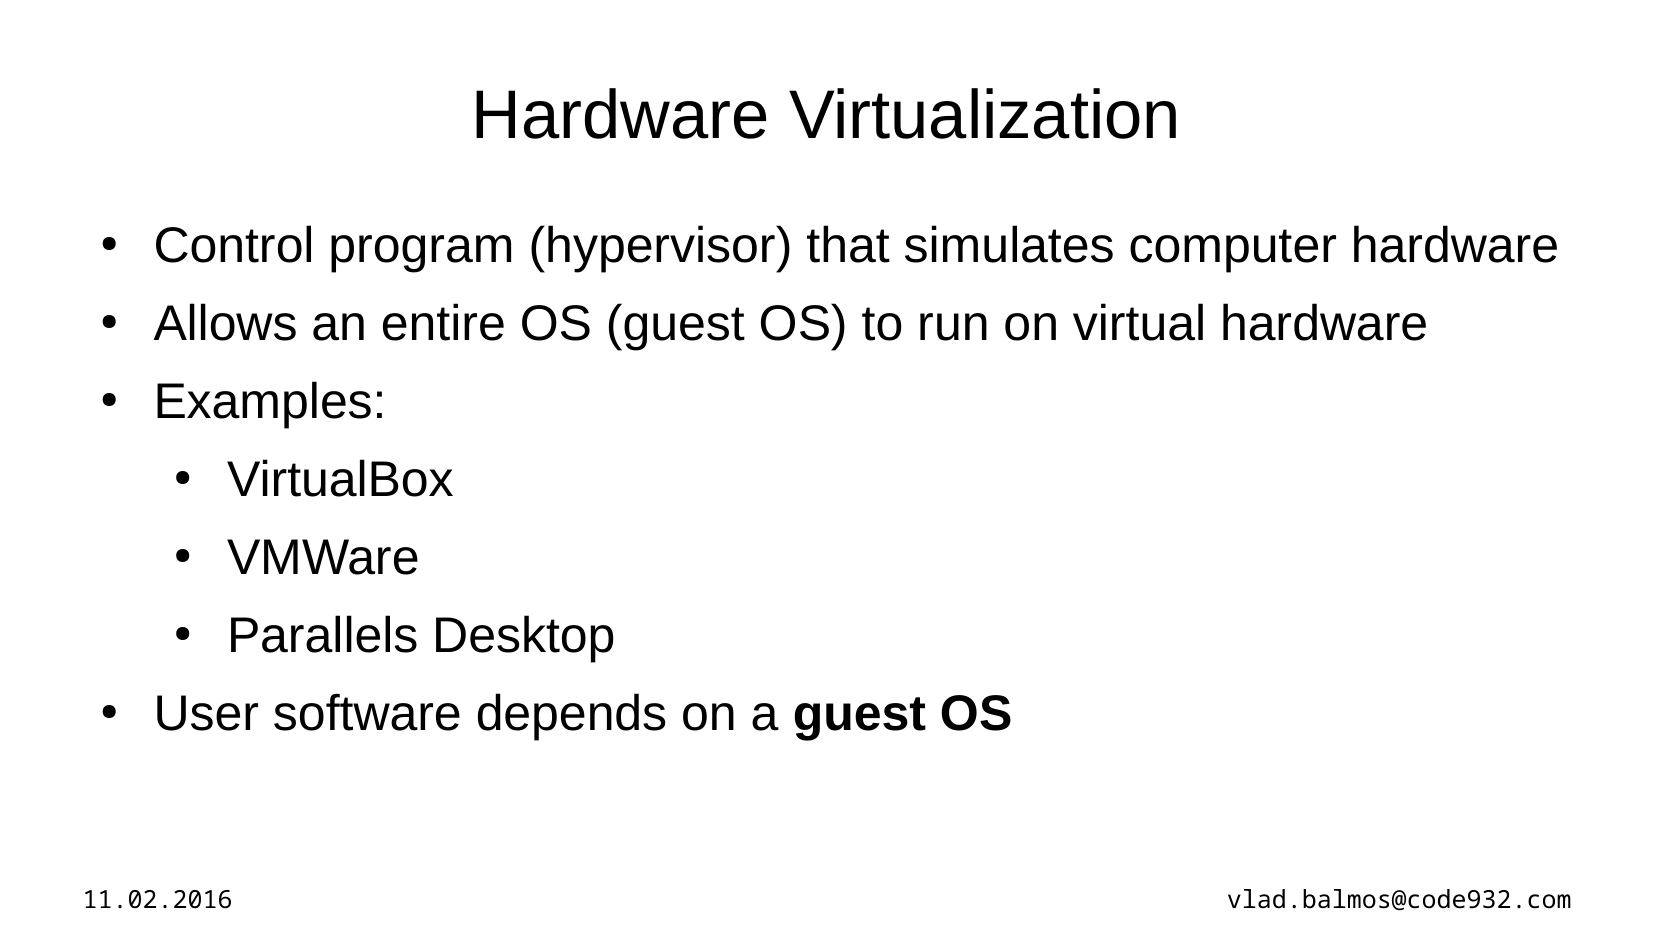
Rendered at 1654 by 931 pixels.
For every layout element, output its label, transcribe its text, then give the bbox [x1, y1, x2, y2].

list Control program (hypervisor) that simulates computer hardware Allows an entire OS (guest OS) to run on virtual hardware Examples: VirtualBox VMWare Parallels Desktop User software depends on a guest OS [82, 217, 1571, 758]
title Hardware Virtualization [82, 37, 1571, 193]
